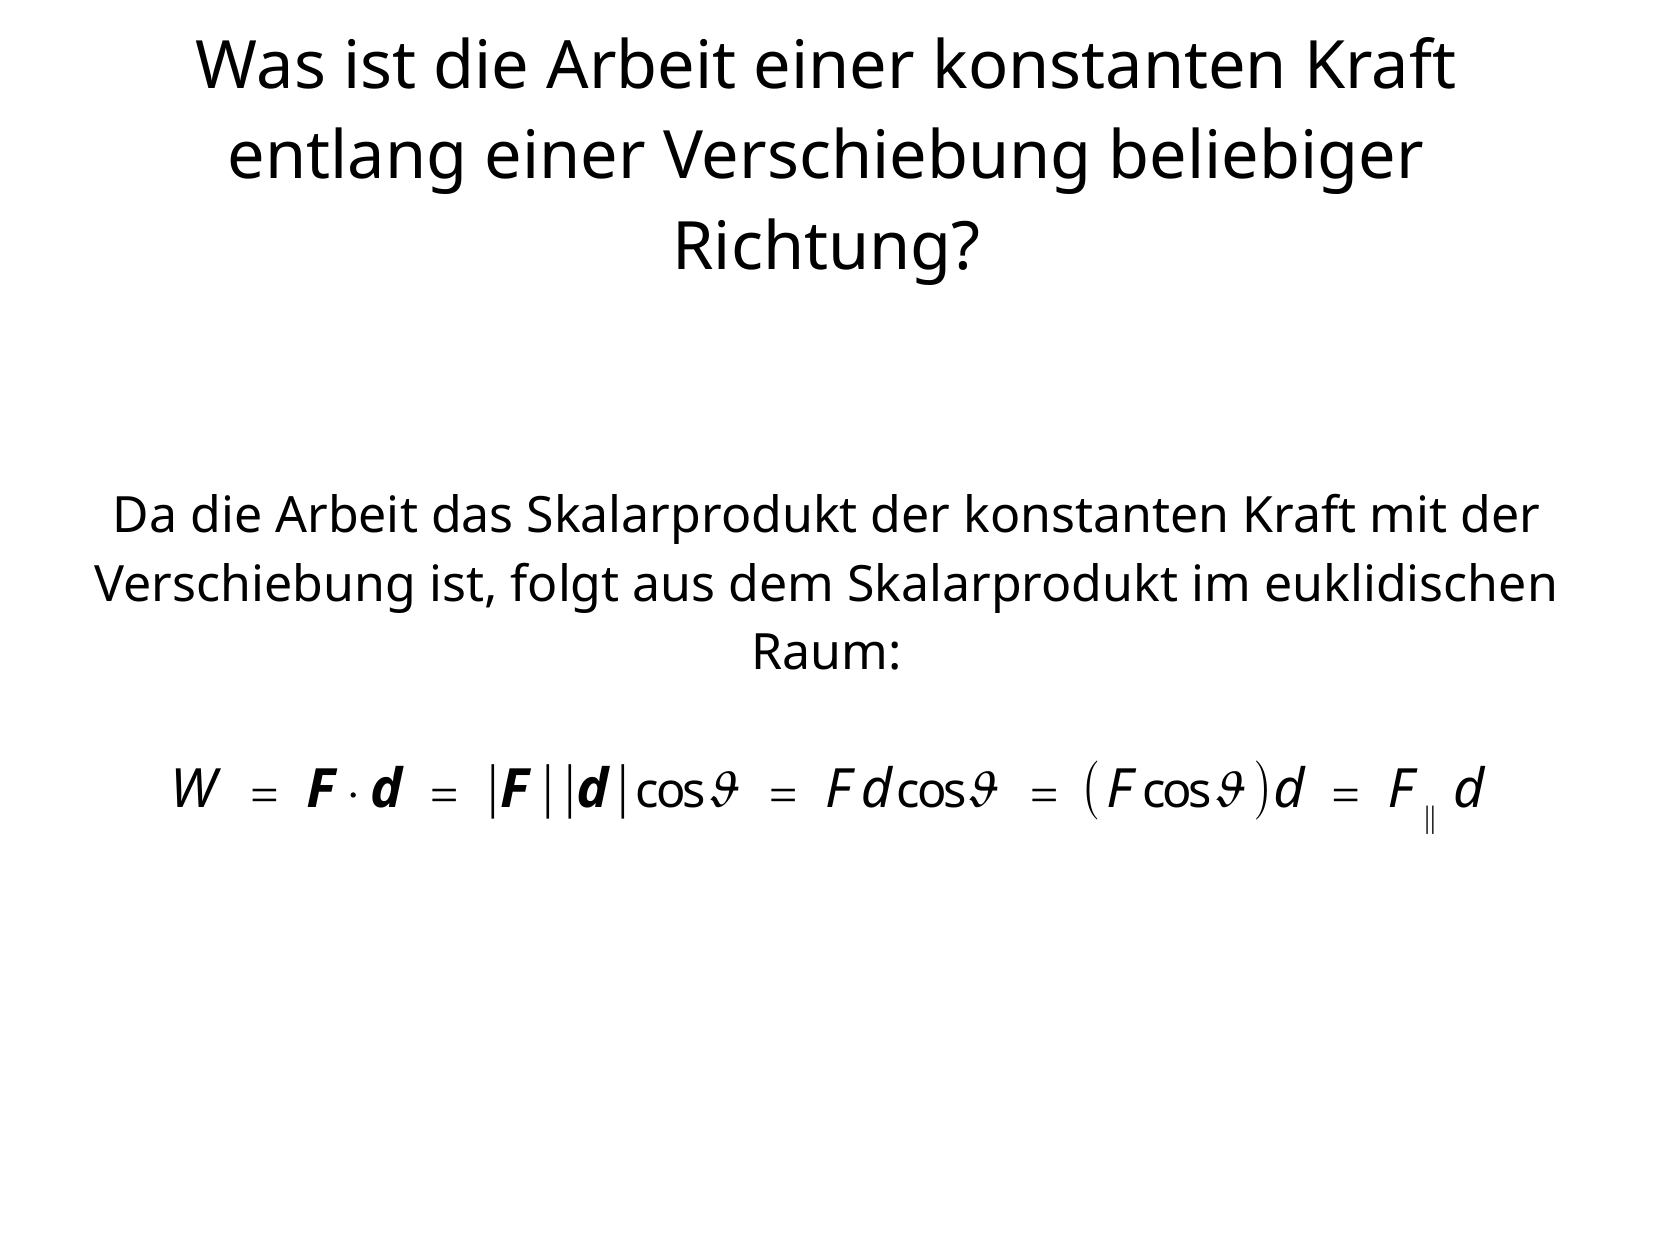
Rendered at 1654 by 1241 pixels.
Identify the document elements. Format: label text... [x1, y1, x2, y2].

subtitle Da die Arbeit das Skalarprodukt der konstanten Kraft mit der Verschiebung ist, folgt aus dem Skalarprodukt im euklidischen Raum: [82, 290, 1571, 1010]
title Was ist die Arbeit einer konstanten Kraft entlang einer Verschiebung beliebiger Richtung? [82, 49, 1571, 257]
chart [163, 756, 1490, 839]
